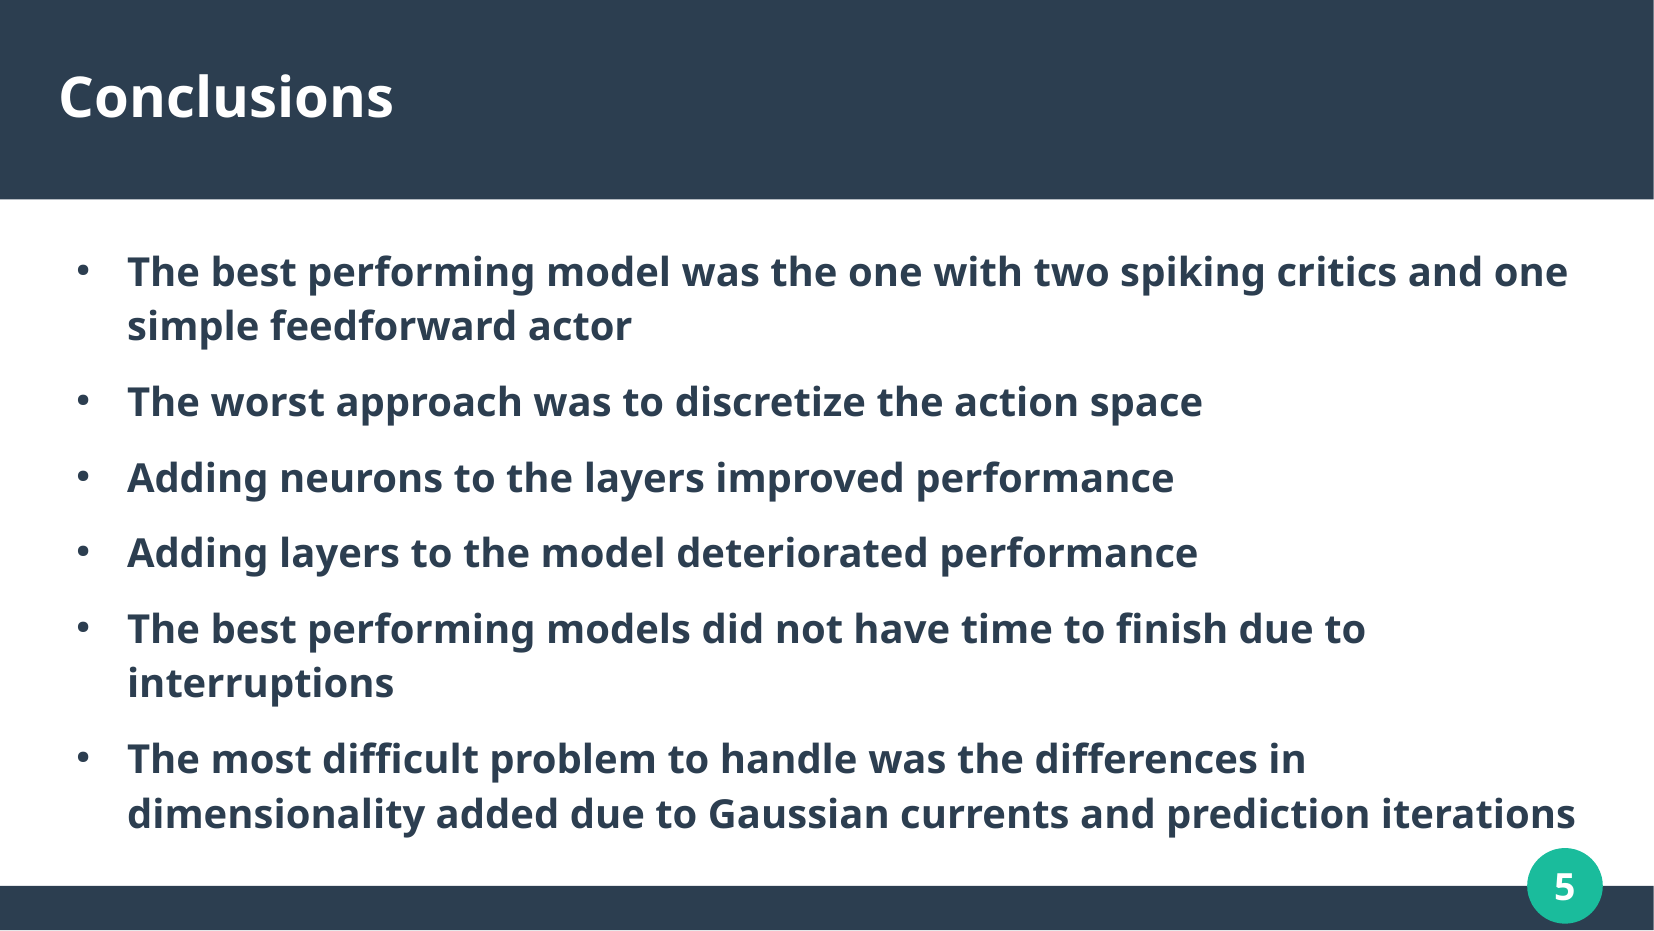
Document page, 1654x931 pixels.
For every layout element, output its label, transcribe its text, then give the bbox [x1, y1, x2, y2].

title Conclusions [59, 37, 1595, 155]
list The best performing model was the one with two spiking critics and one simple feedforward actor The worst approach was to discretize the action space Adding neurons to the layers improved performance Adding layers to the model deteriorated performance The best performing models did not have time to finish due to interruptions The most difficult problem to handle was the differences in dimensionality added due to Gaussian currents and prediction iterations [59, 243, 1595, 864]
